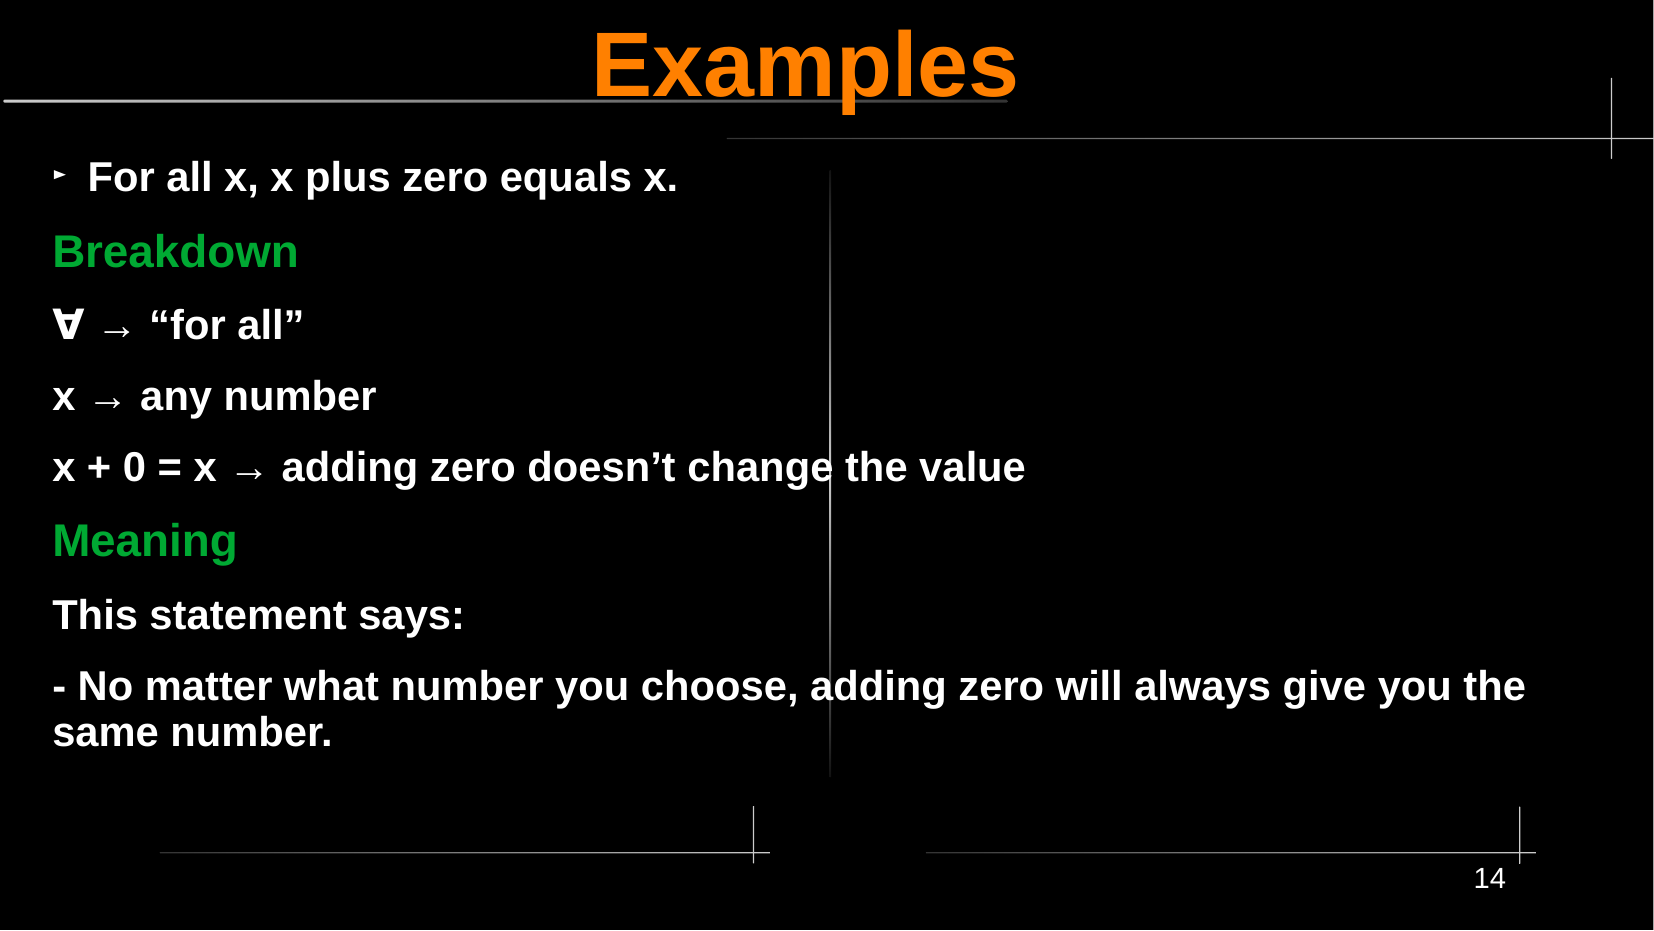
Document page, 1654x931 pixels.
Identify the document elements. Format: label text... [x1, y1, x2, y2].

title Examples [23, 11, 1589, 119]
text_box For all x, x plus zero equals x. Breakdown ∀ → “for all” x → any number x + 0 = x → adding zero doesn’t change the value Meaning This statement says: - No matter what number you choose, adding zero will always give you the same number. [37, 146, 1576, 676]
